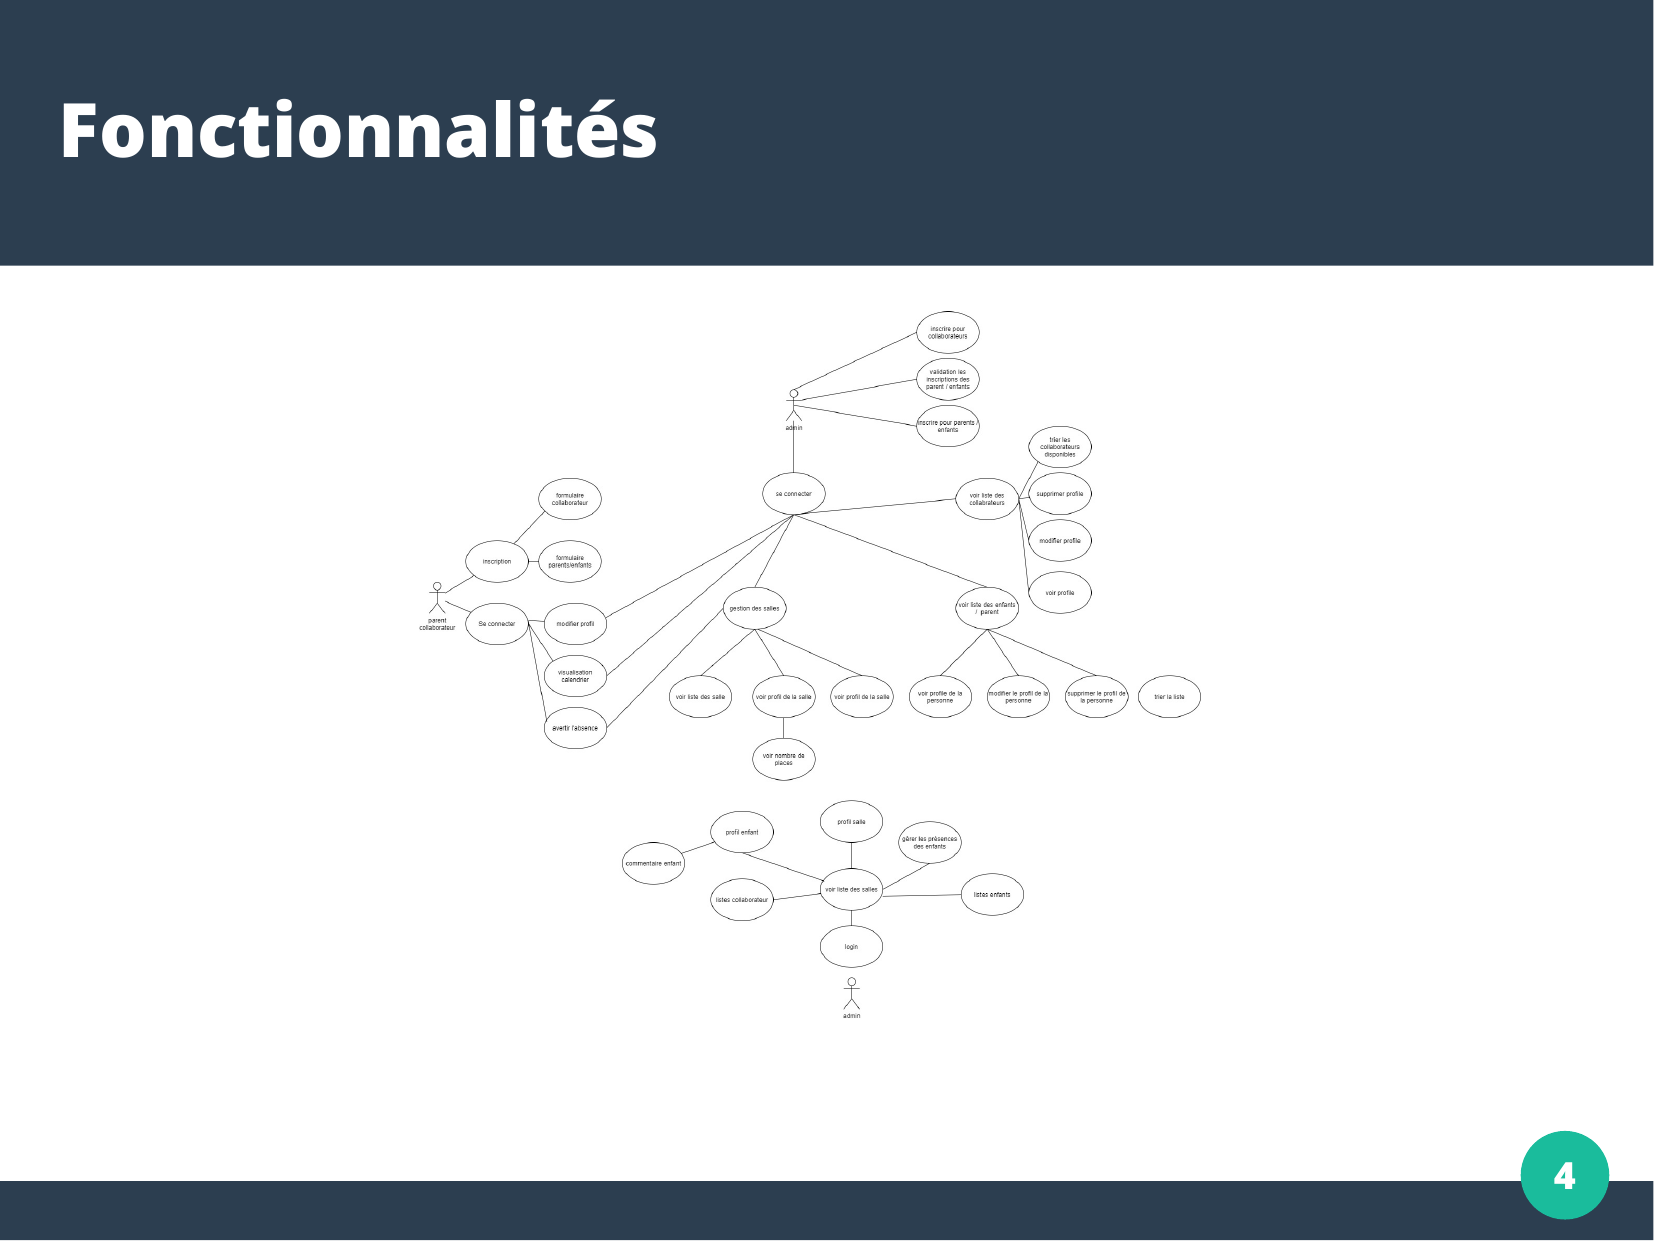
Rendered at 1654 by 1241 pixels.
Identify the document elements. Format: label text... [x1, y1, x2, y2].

title Fonctionnalités [59, 49, 1595, 207]
picture [419, 311, 1201, 1021]
